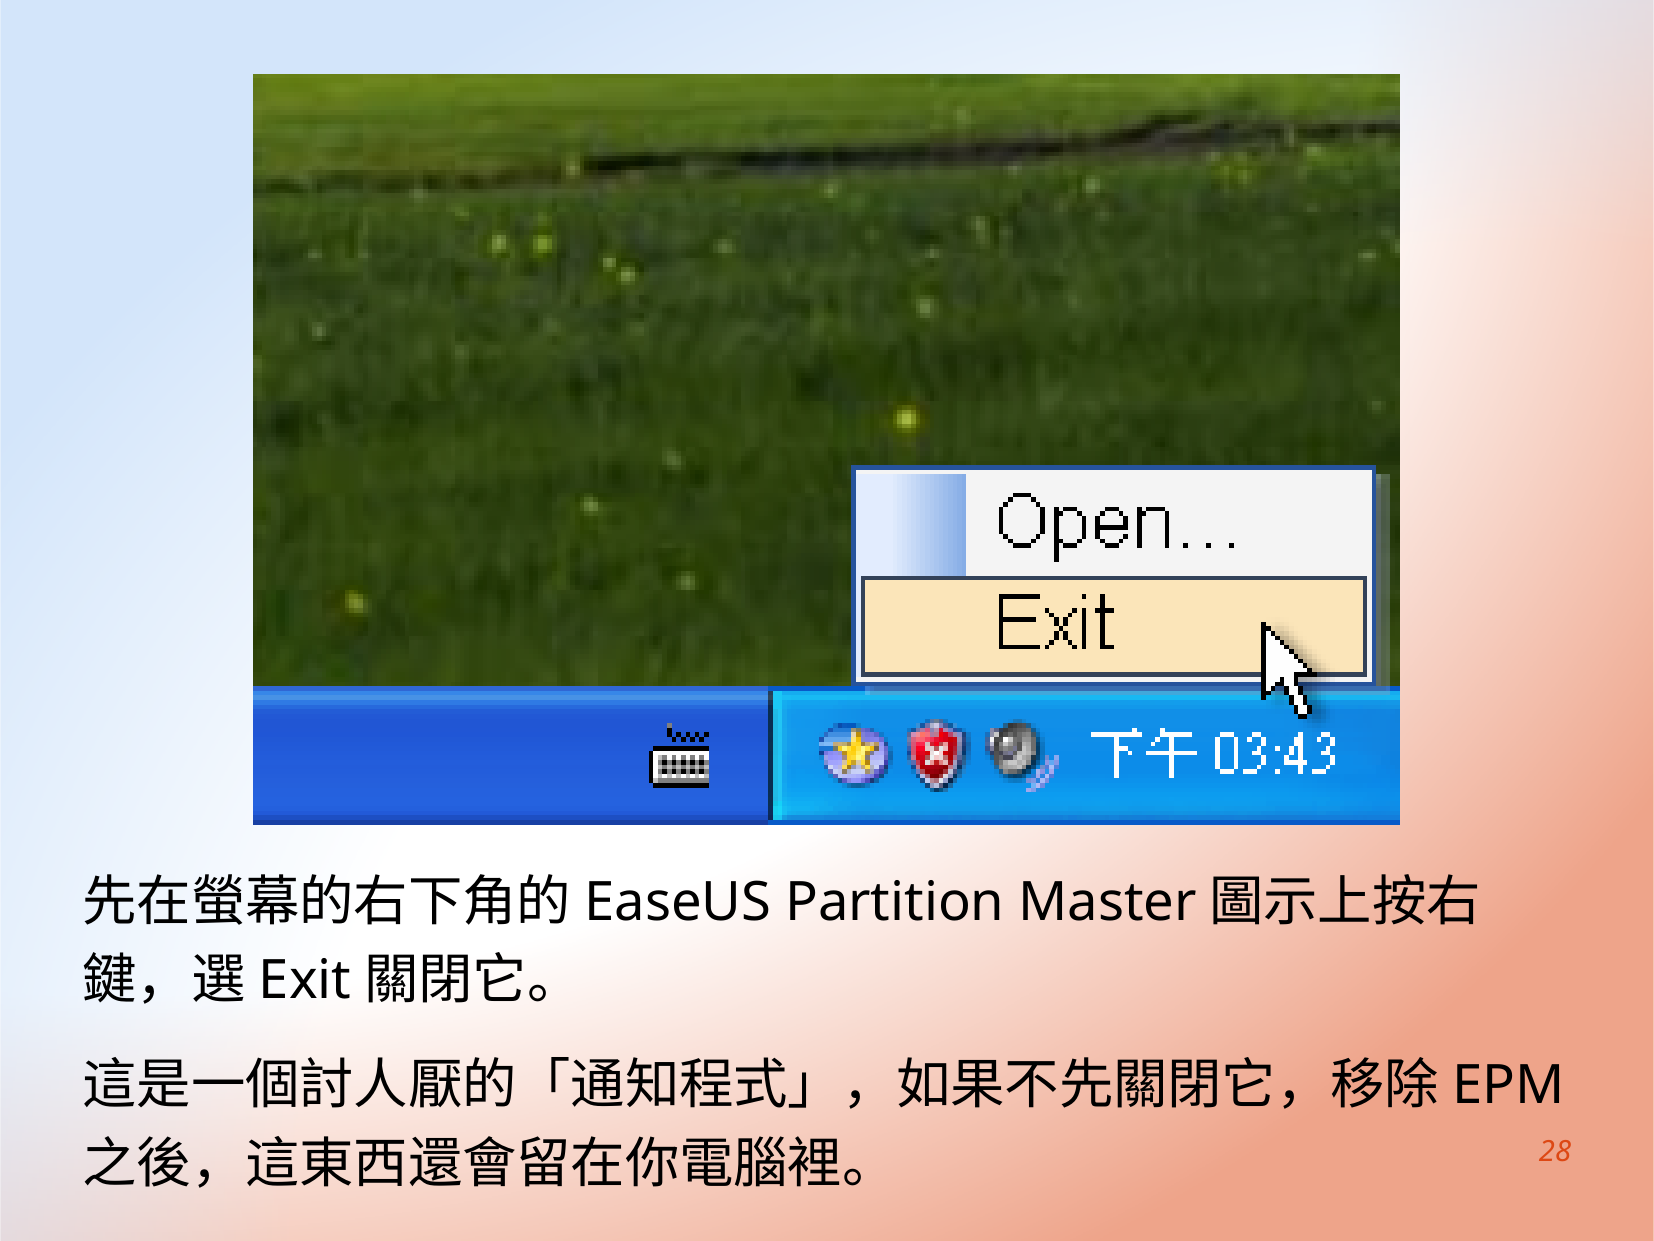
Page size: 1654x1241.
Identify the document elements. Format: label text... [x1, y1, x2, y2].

picture [0, 0, 1654, 1241]
list 先在螢幕的右下角的EaseUS Partition Master圖示上按右鍵，選Exit關閉它。 這是一個討人厭的「通知程式」，如果不先關閉它，移除EPM之後，這東西還會留在你電腦裡。 [82, 857, 1571, 1201]
